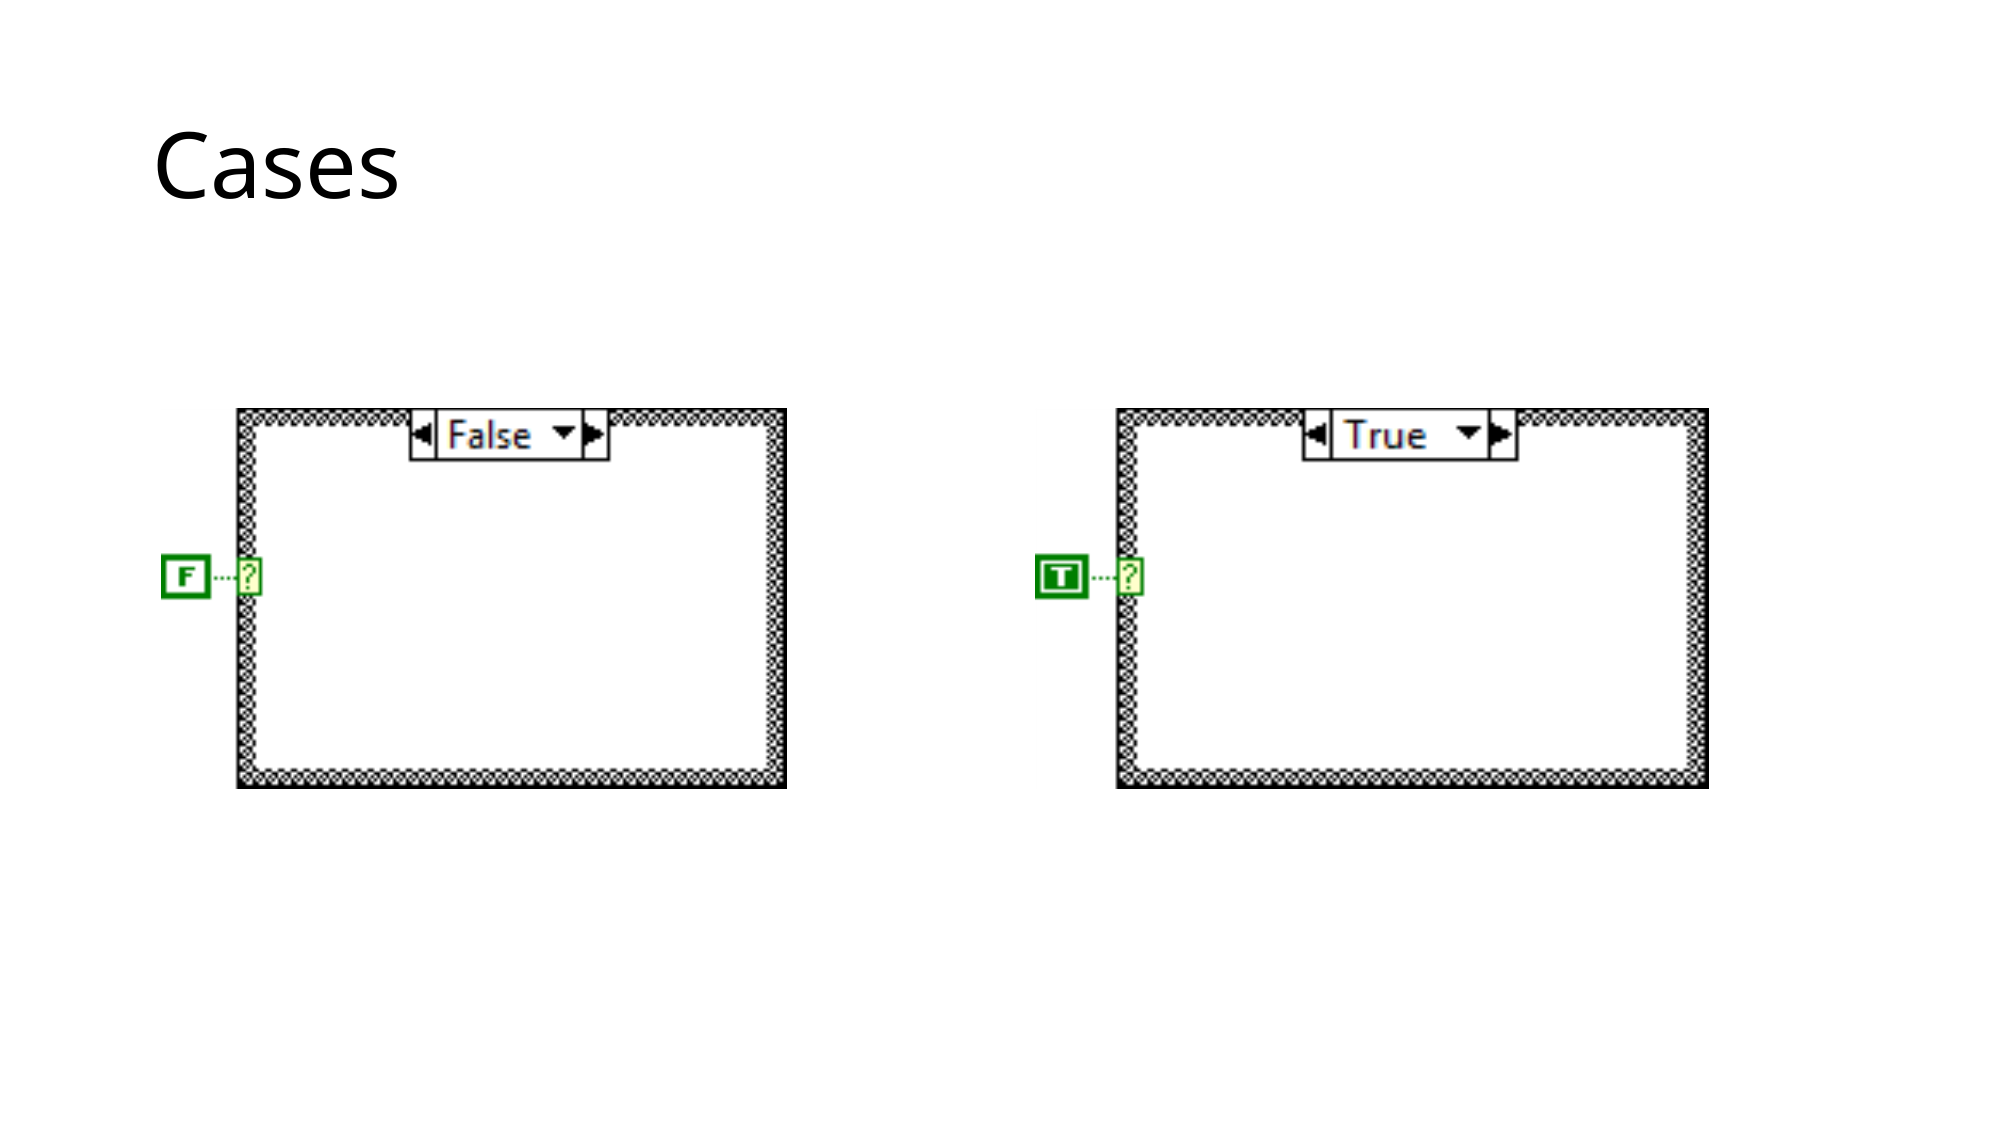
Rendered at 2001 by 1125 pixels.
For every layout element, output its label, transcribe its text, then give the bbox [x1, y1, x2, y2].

picture [161, 408, 787, 789]
title Cases [137, 59, 1863, 278]
picture [1035, 408, 1709, 789]
